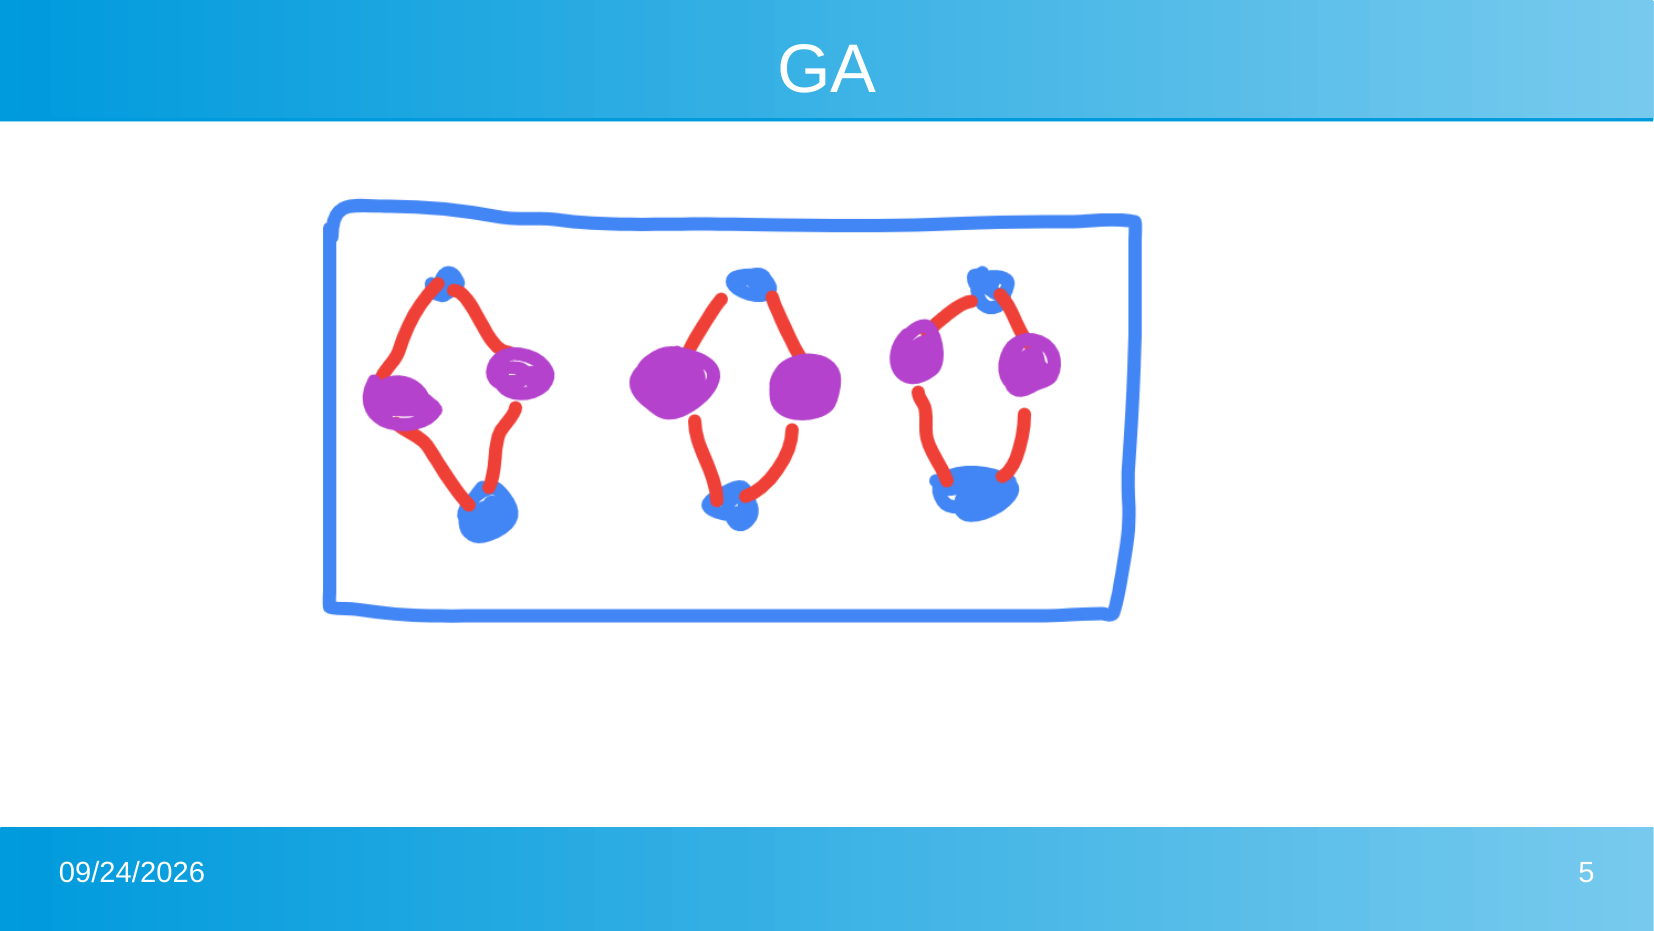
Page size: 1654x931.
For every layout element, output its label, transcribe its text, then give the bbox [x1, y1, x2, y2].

title GA [59, 29, 1595, 108]
picture [187, 126, 1238, 788]
